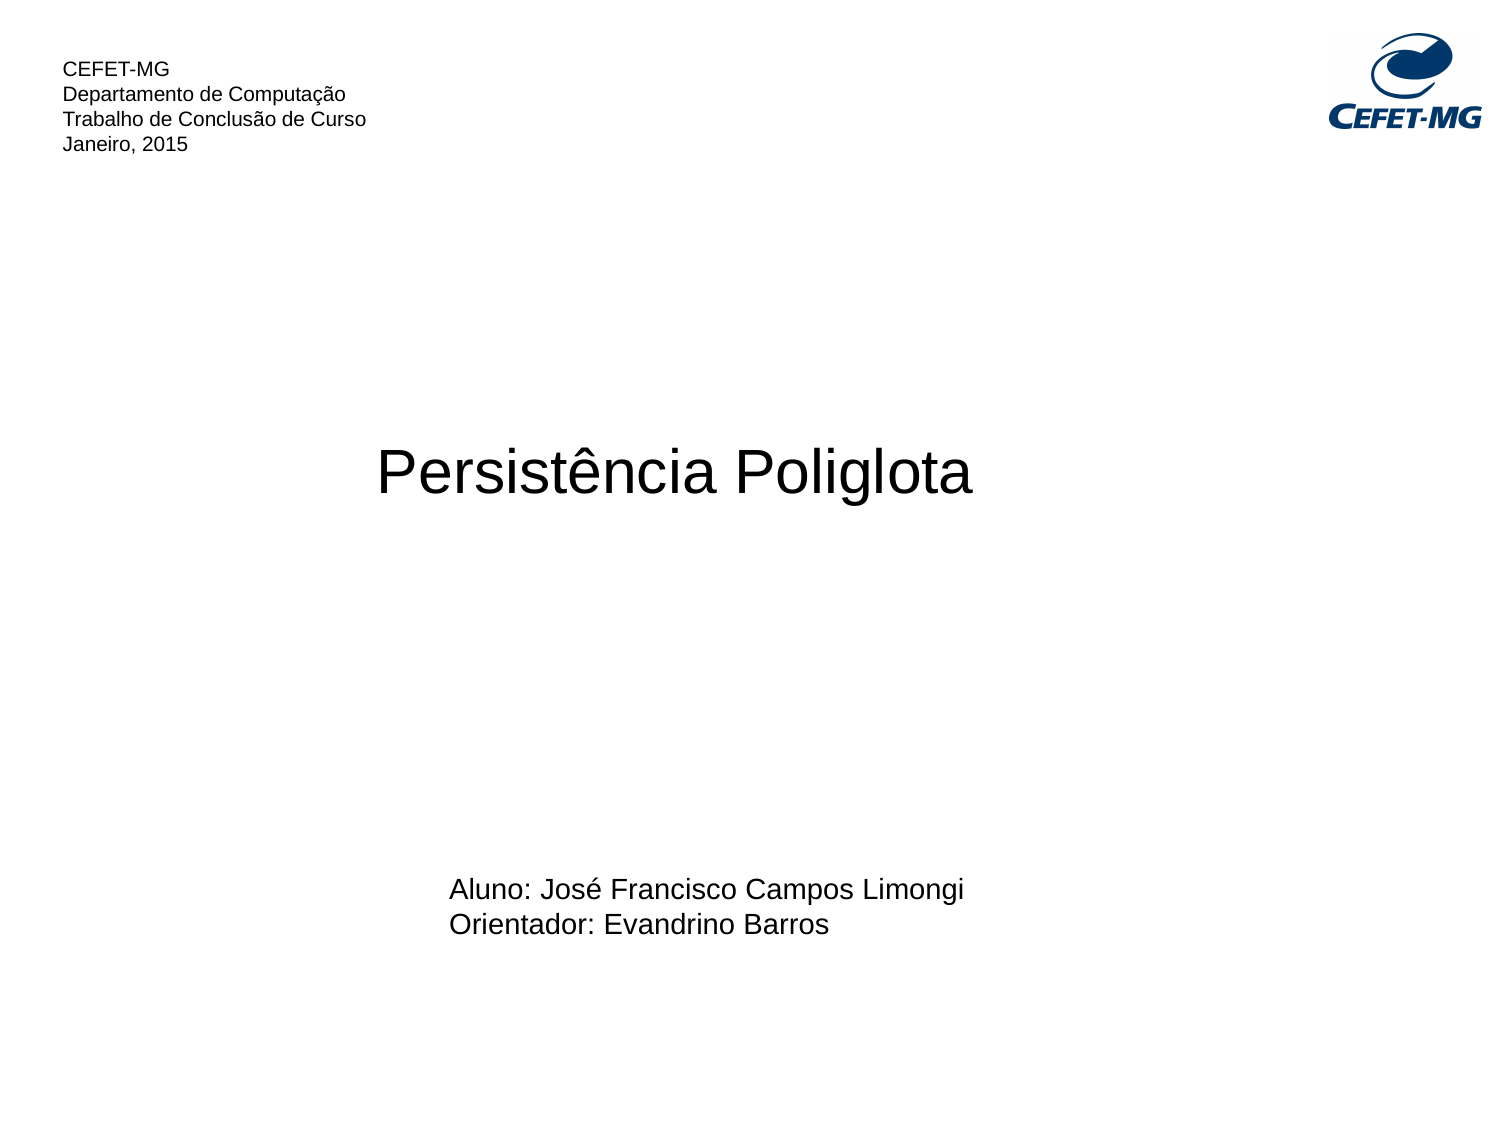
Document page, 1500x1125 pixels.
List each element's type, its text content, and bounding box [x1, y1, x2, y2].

text_box CEFET-MG Departamento de Computação Trabalho de Conclusão de Curso Janeiro, 2015 [47, 40, 382, 216]
picture [1329, 33, 1482, 129]
text_box Aluno: José Francisco Campos Limongi Orientador: Evandrino Barros [434, 855, 1066, 1053]
text_box Persistência Poliglota [362, 415, 1138, 799]
